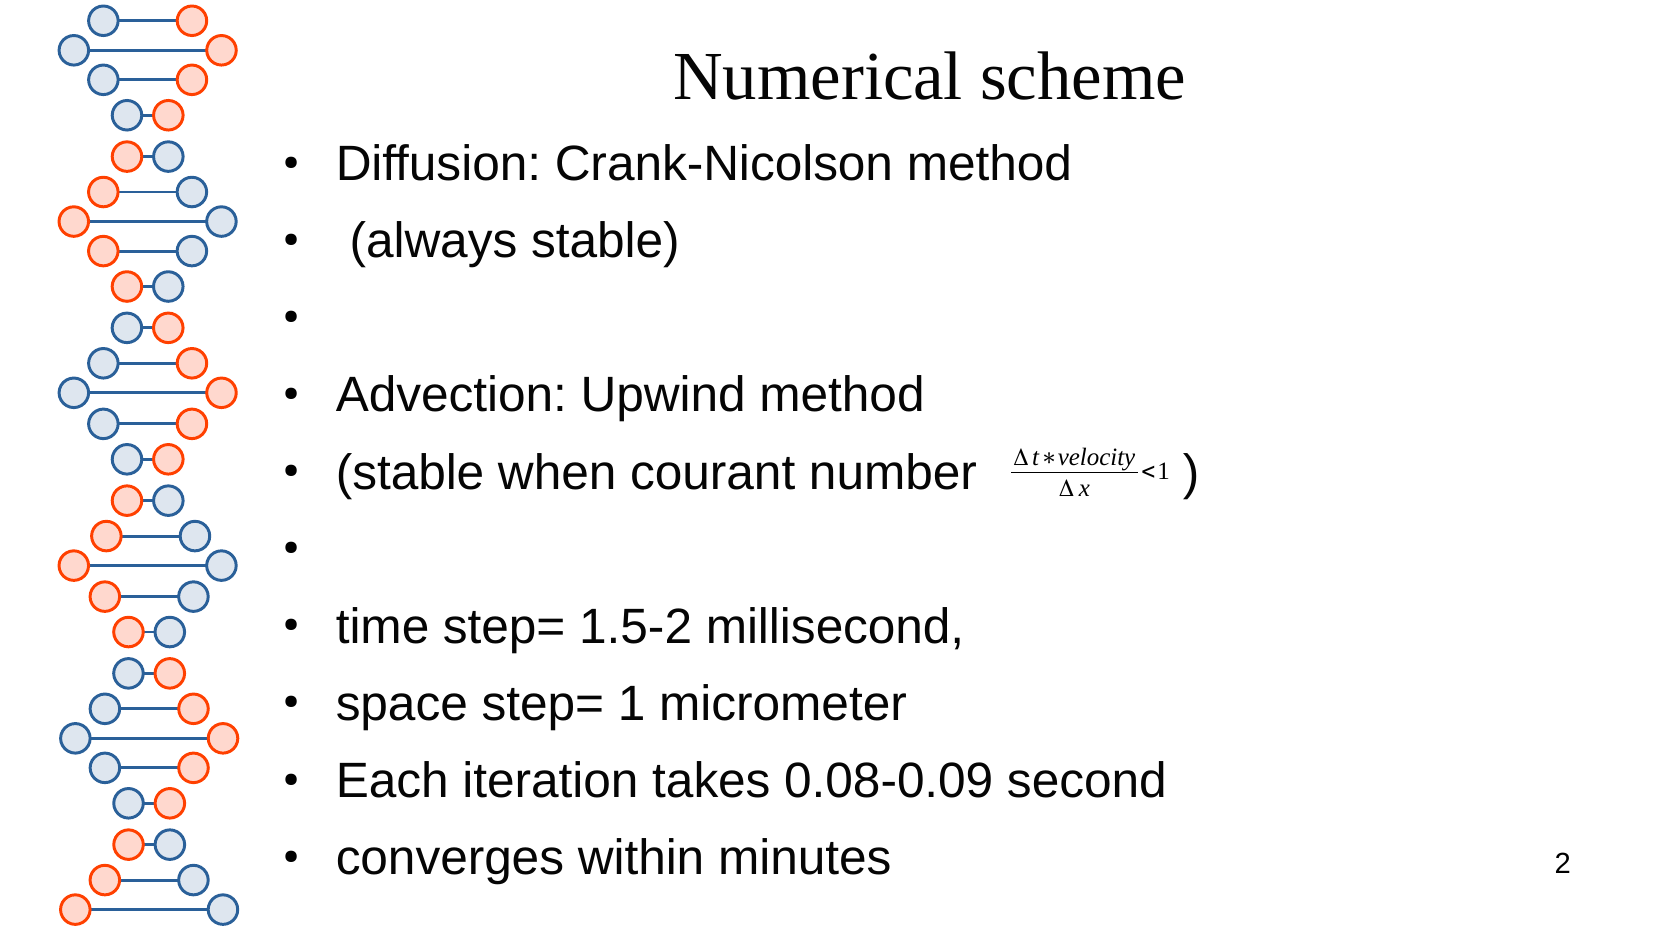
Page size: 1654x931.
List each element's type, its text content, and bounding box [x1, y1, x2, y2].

list Diffusion: Crank-Nicolson method (always stable) Advection: Upwind method (stable when courant number ) time step= 1.5-2 millisecond, space step= 1 micrometer Each iteration takes 0.08-0.09 second converges within minutes [265, 135, 1595, 886]
chart [1003, 442, 1176, 503]
title Numerical scheme [265, 0, 1595, 135]
